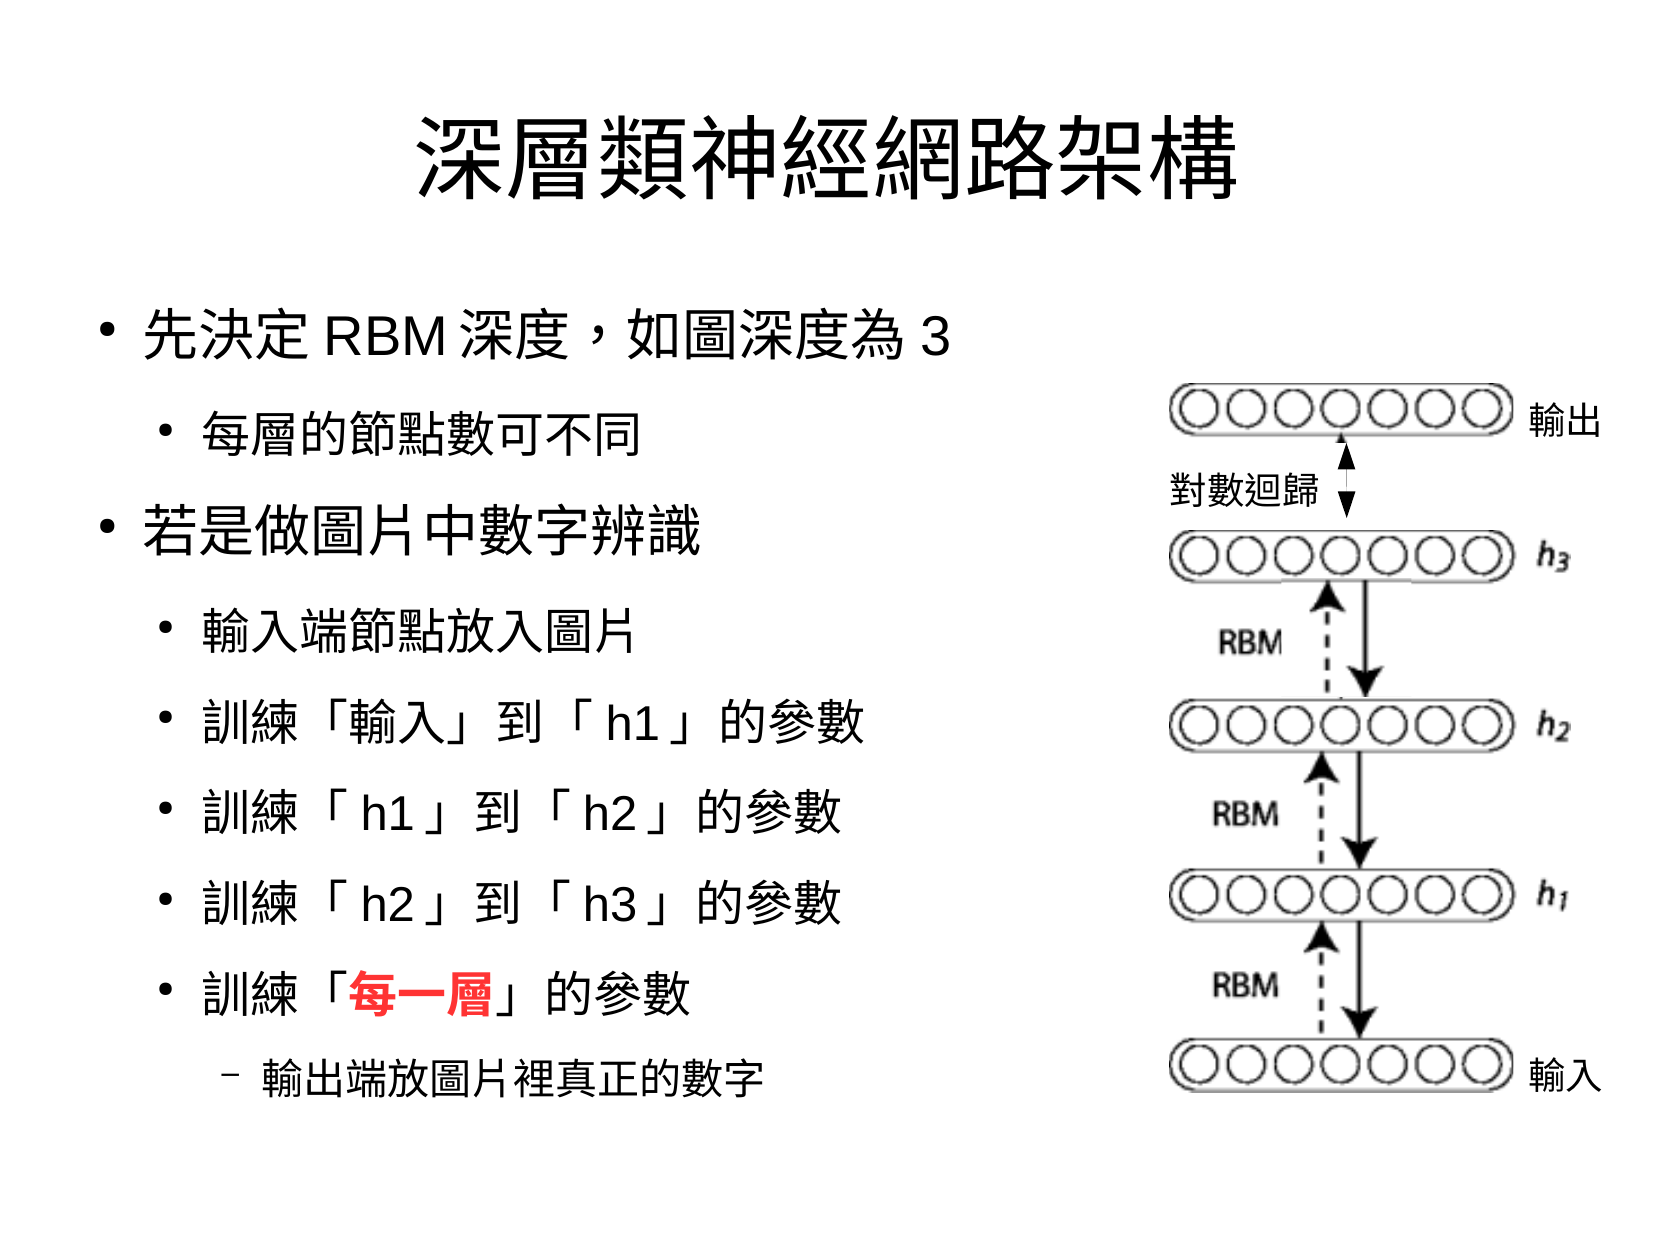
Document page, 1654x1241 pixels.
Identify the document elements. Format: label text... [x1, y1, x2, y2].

picture [1169, 530, 1571, 1093]
text_box 輸出 [1513, 383, 1619, 442]
list 先決定RBM深度，如圖深度為3 每層的節點數可不同 若是做圖片中數字辨識 輸入端節點放入圖片 訓練「輸入」到「h1」的參數 訓練「h1」到「h2」的參數 訓練「h2」到「h3」的參數 訓練「每一層」的參數 輸出端放圖片裡真正的數字 [82, 290, 1146, 1109]
title 深層類神經網路架構 [82, 49, 1571, 257]
text_box 對數迴歸 [1155, 453, 1335, 512]
text_box 輸入 [1513, 1038, 1619, 1097]
picture [1169, 383, 1513, 443]
